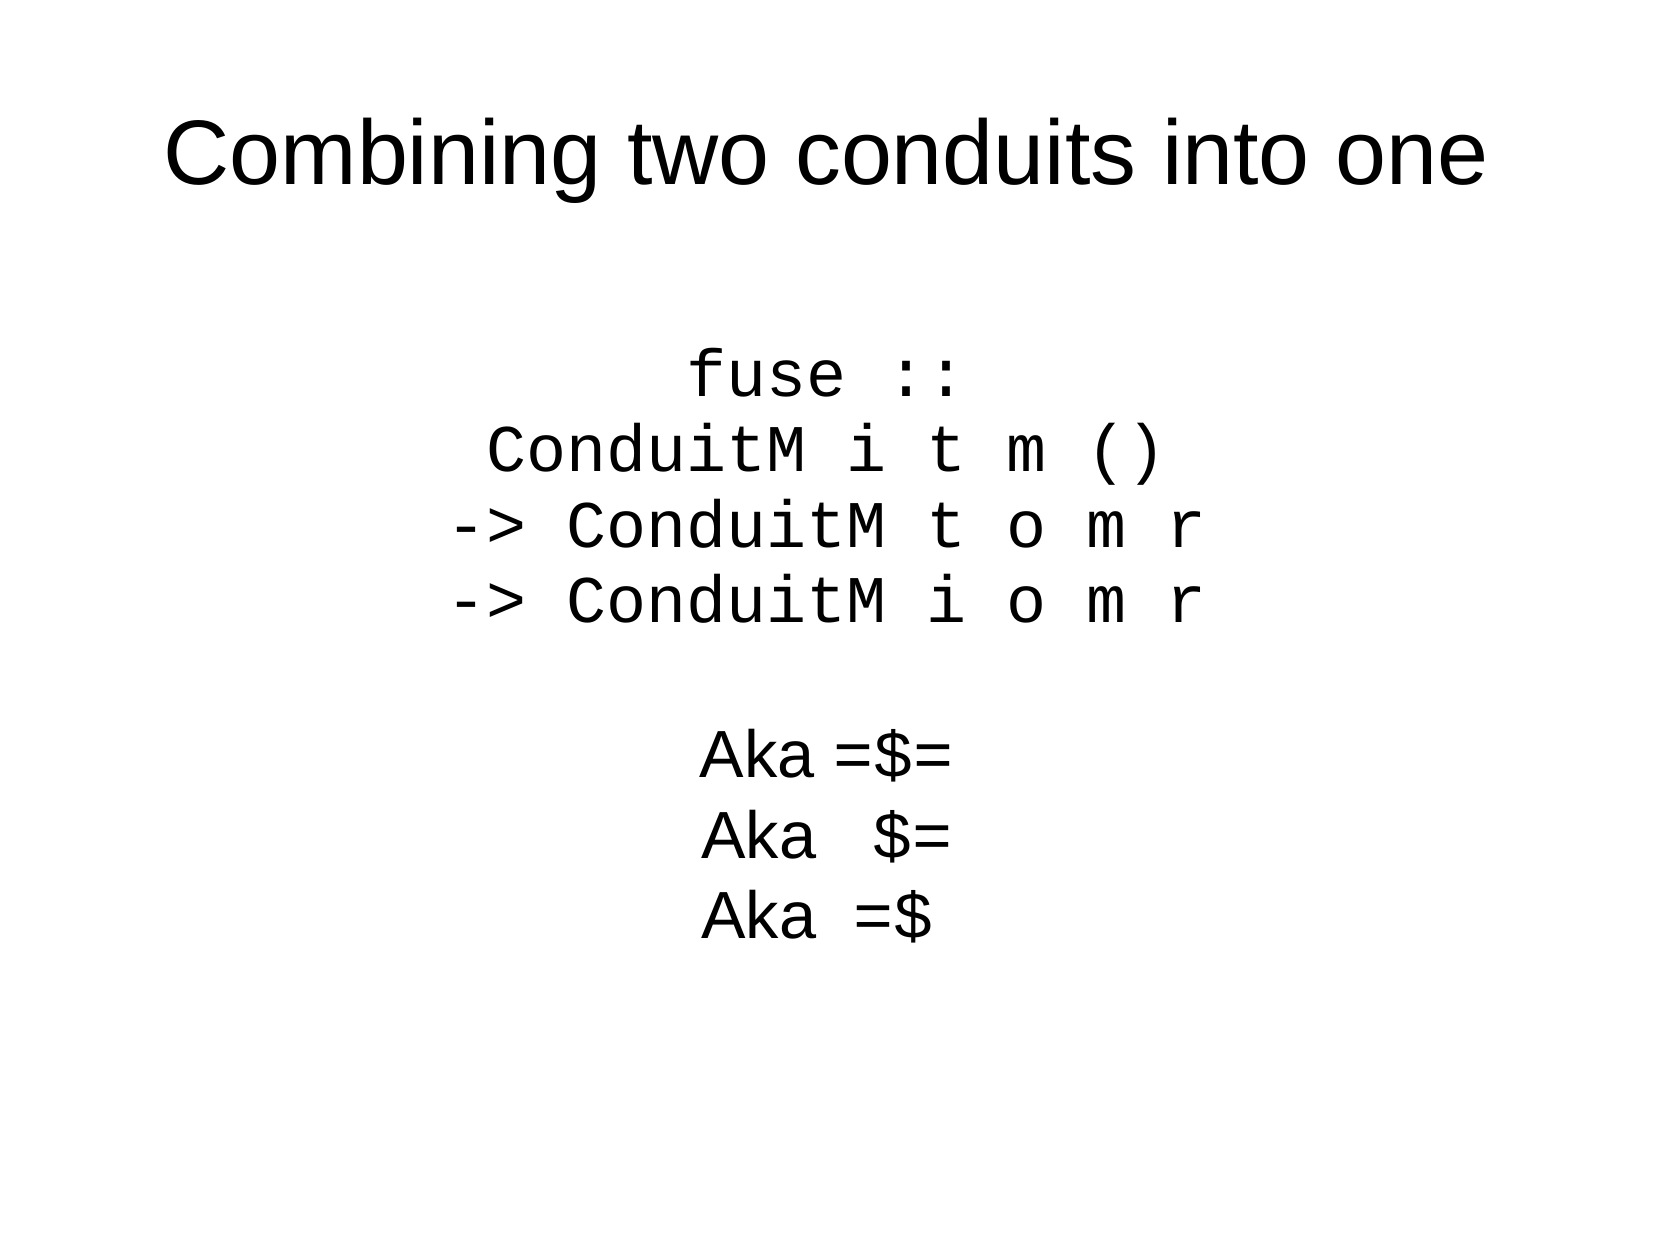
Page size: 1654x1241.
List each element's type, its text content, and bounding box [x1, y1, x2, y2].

title Combining two conduits into one [82, 49, 1571, 257]
subtitle fuse :: ConduitM i t m () -> ConduitM t o m r -> ConduitM i o m r Aka =$= Aka $= Aka =$ [82, 290, 1571, 1010]
